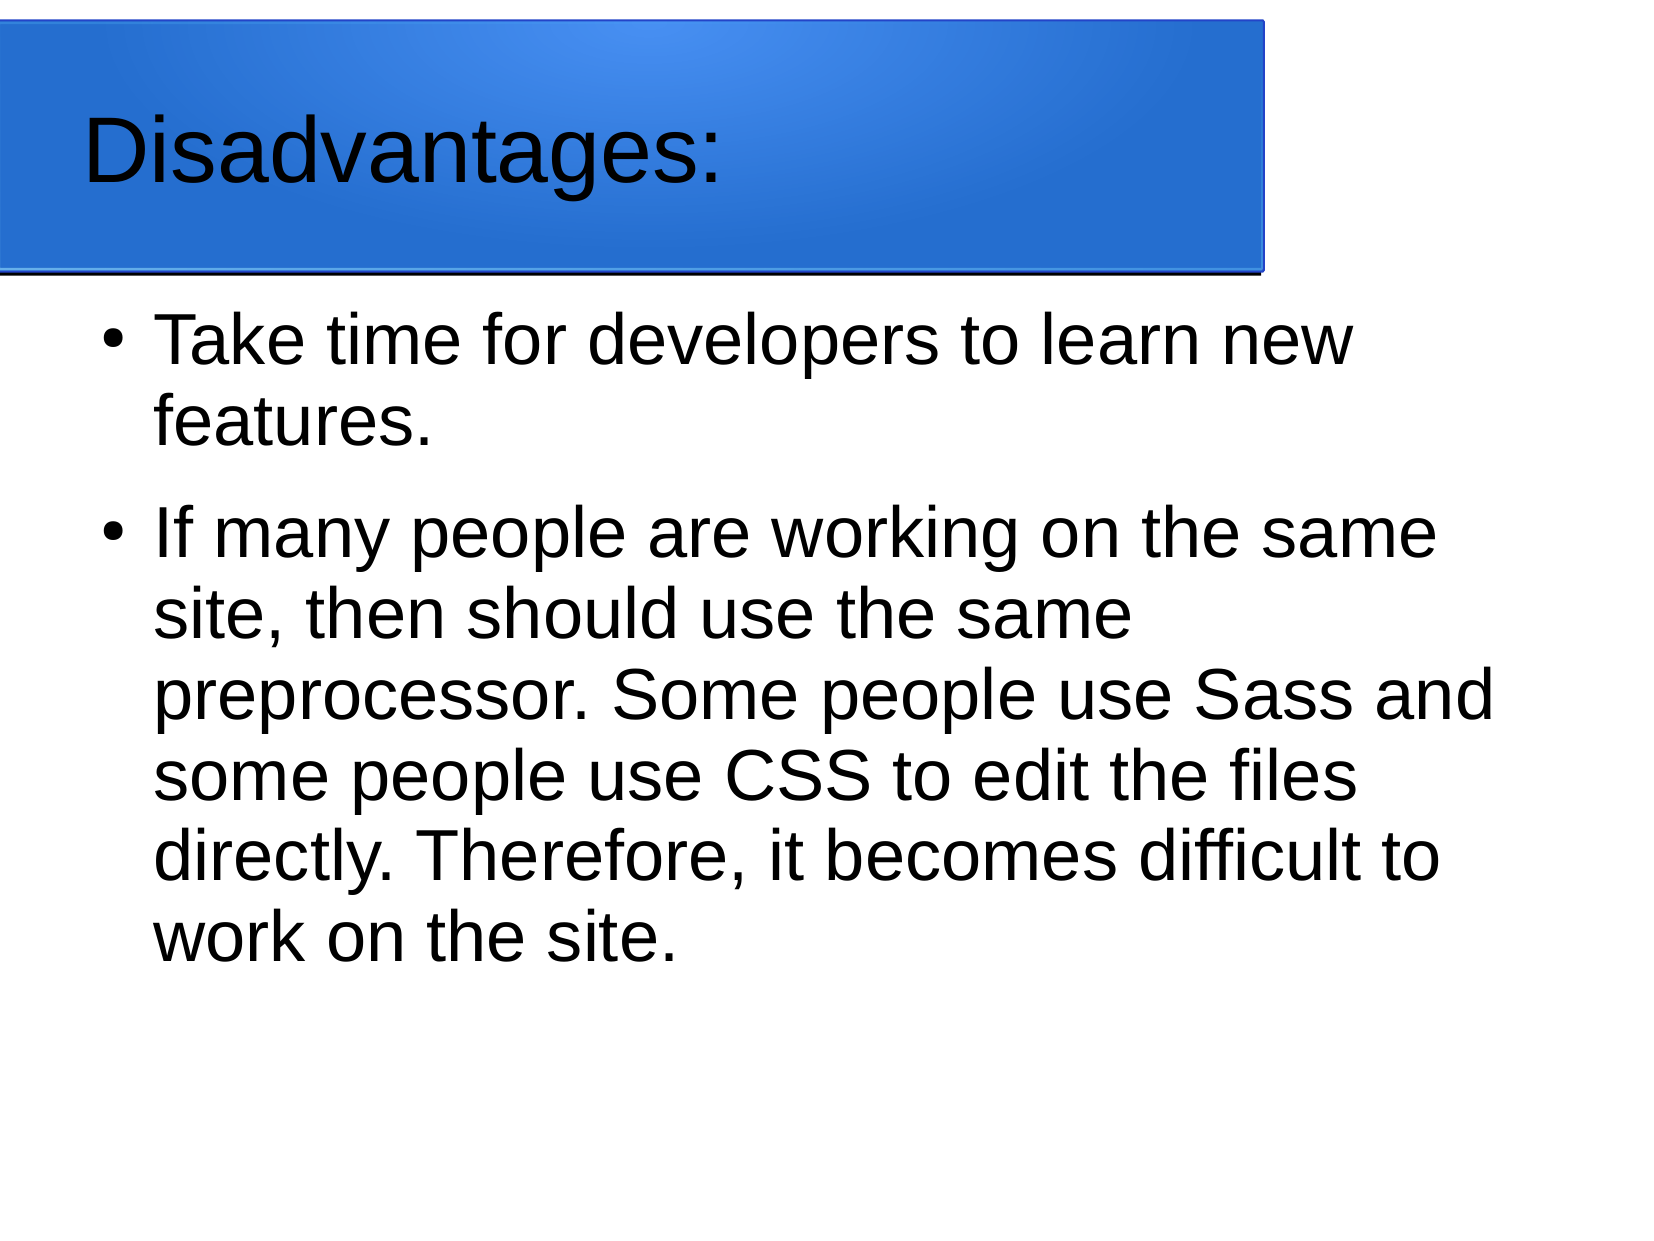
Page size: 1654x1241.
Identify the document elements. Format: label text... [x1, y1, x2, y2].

title Disadvantages: [82, 47, 1235, 252]
list Take time for developers to learn new features. If many people are working on the same site, then should use the same preprocessor. Some people use Sass and some people use CSS to edit the files directly. Therefore, it becomes difficult to work on the site. [82, 299, 1571, 1019]
